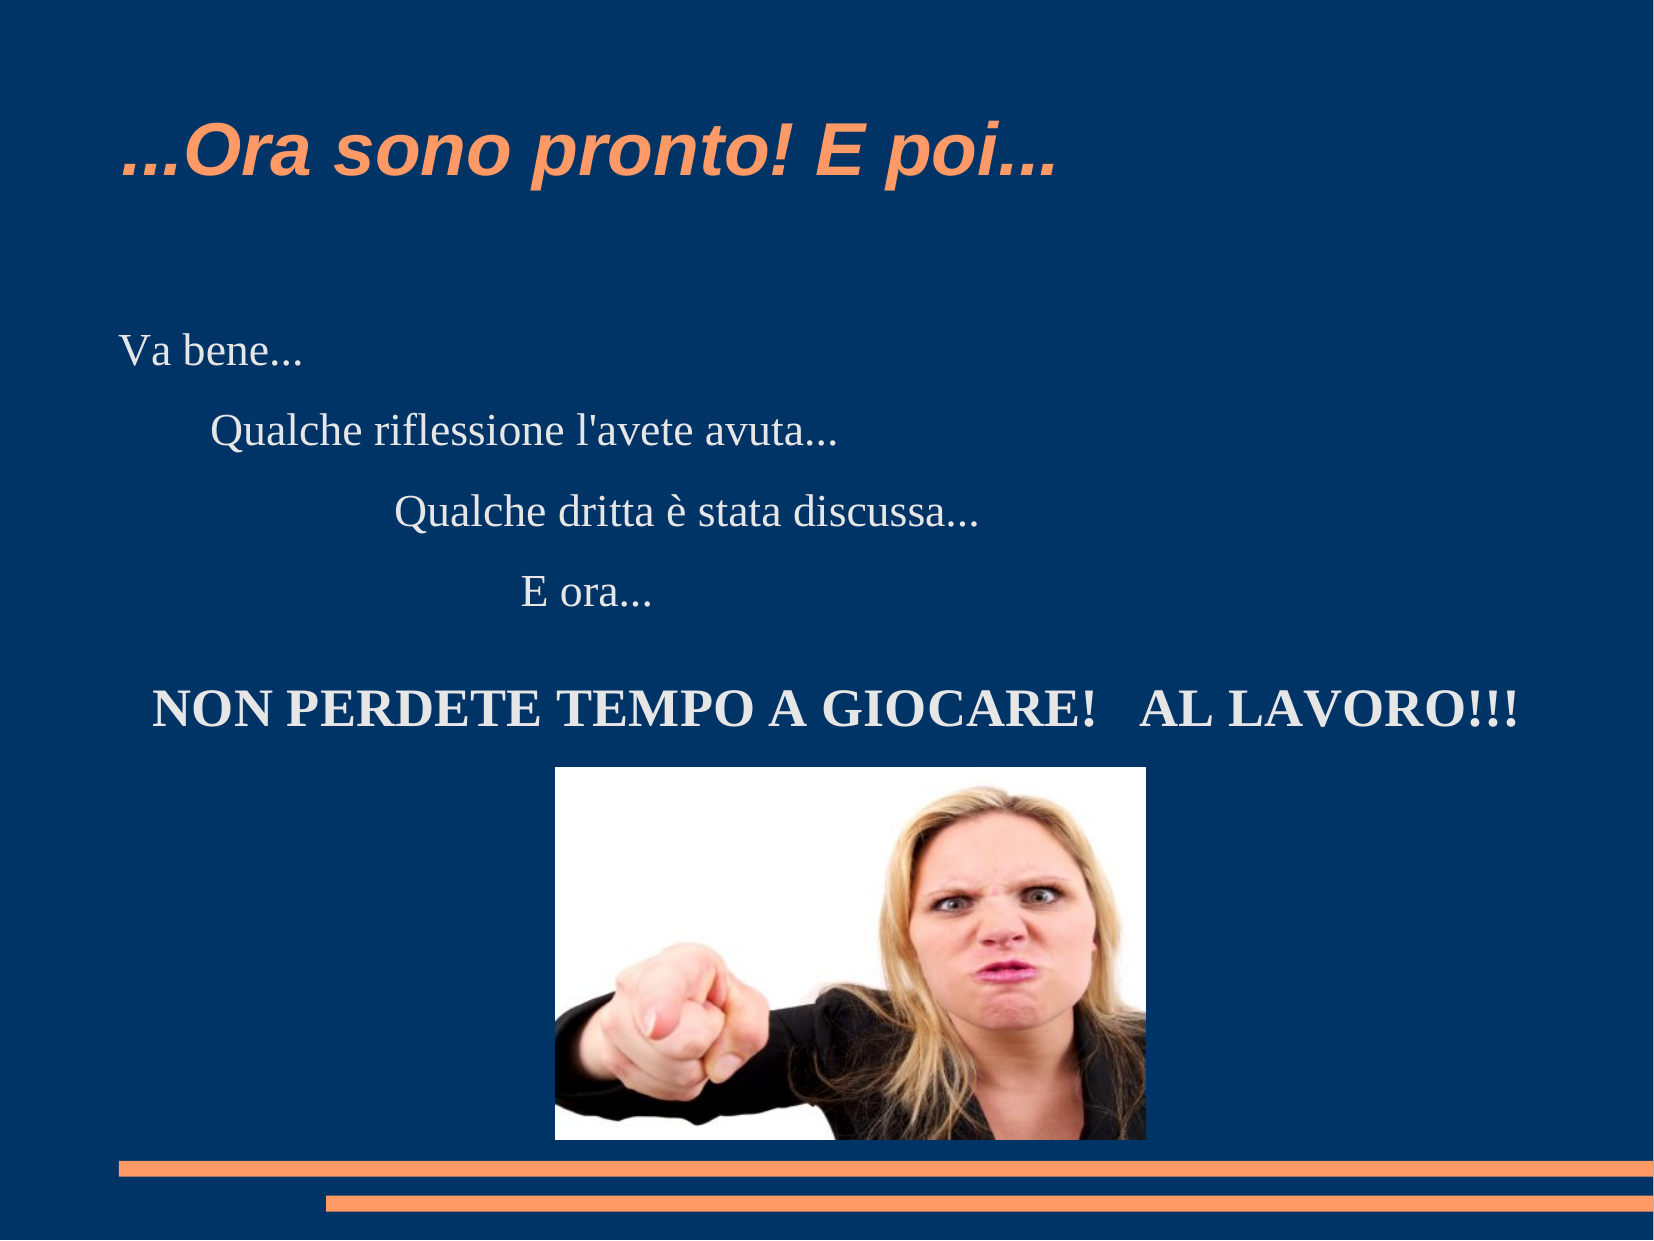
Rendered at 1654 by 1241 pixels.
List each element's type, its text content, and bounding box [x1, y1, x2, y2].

list Va bene... Qualche riflessione l'avete avuta... Qualche dritta è stata discussa... E ora... NON PERDETE TEMPO A GIOCARE! AL LAVORO!!! [118, 324, 1558, 1135]
title ...Ora sono pronto! E poi... [121, 46, 1534, 254]
picture [555, 767, 1146, 1140]
